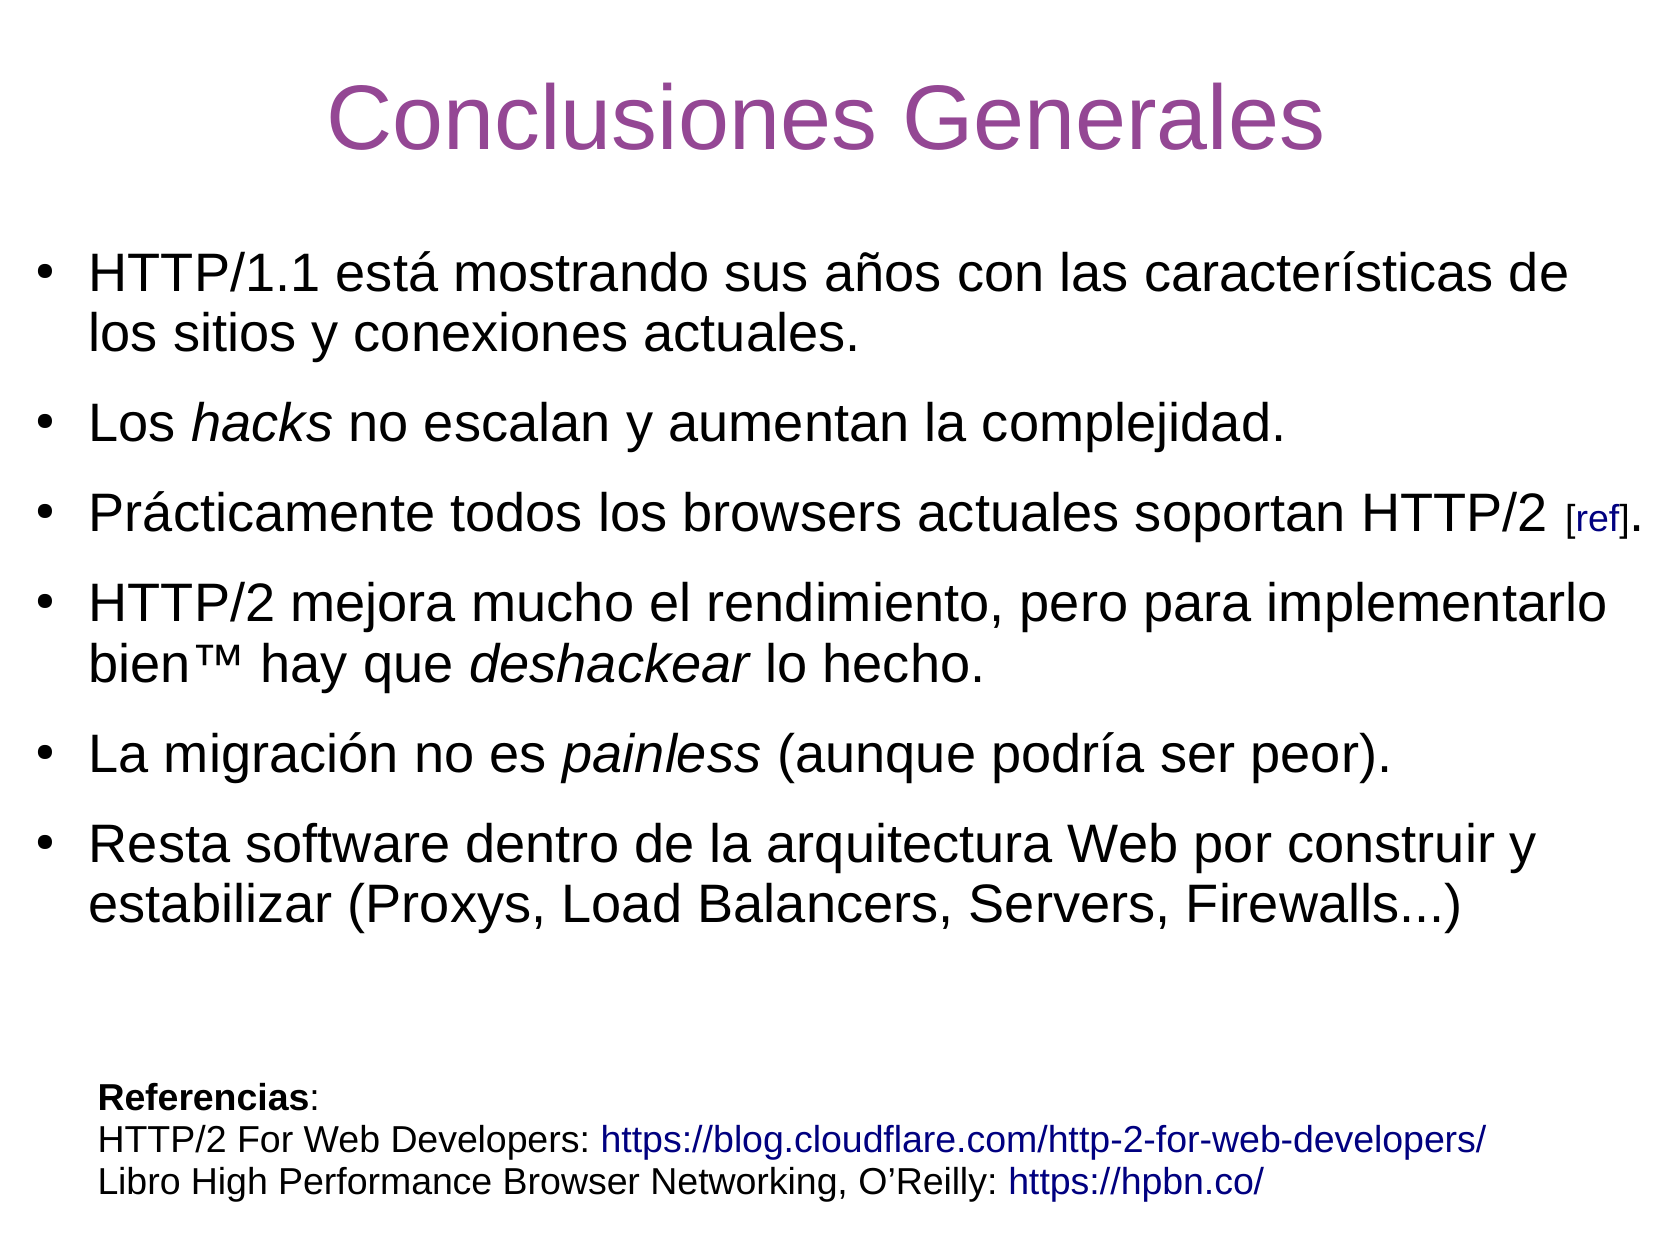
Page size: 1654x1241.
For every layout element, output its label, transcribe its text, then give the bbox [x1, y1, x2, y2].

list HTTP/1.1 está mostrando sus años con las características de los sitios y conexiones actuales. Los hacks no escalan y aumentan la complejidad. Prácticamente todos los browsers actuales soportan HTTP/2 [ref]. HTTP/2 mejora mucho el rendimiento, pero para implementarlo bien™ hay que deshackear lo hecho. La migración no es painless (aunque podría ser peor). Resta software dentro de la arquitectura Web por construir y estabilizar (Proxys, Load Balancers, Servers, Firewalls...) [17, 242, 1648, 1235]
text_box Referencias: HTTP/2 For Web Developers: https://blog.cloudflare.com/http-2-for-web-developers/ Libro High Performance Browser Networking, O’Reilly: https://hpbn.co/ [82, 1068, 1560, 1241]
title Conclusiones Generales [82, 13, 1571, 222]
